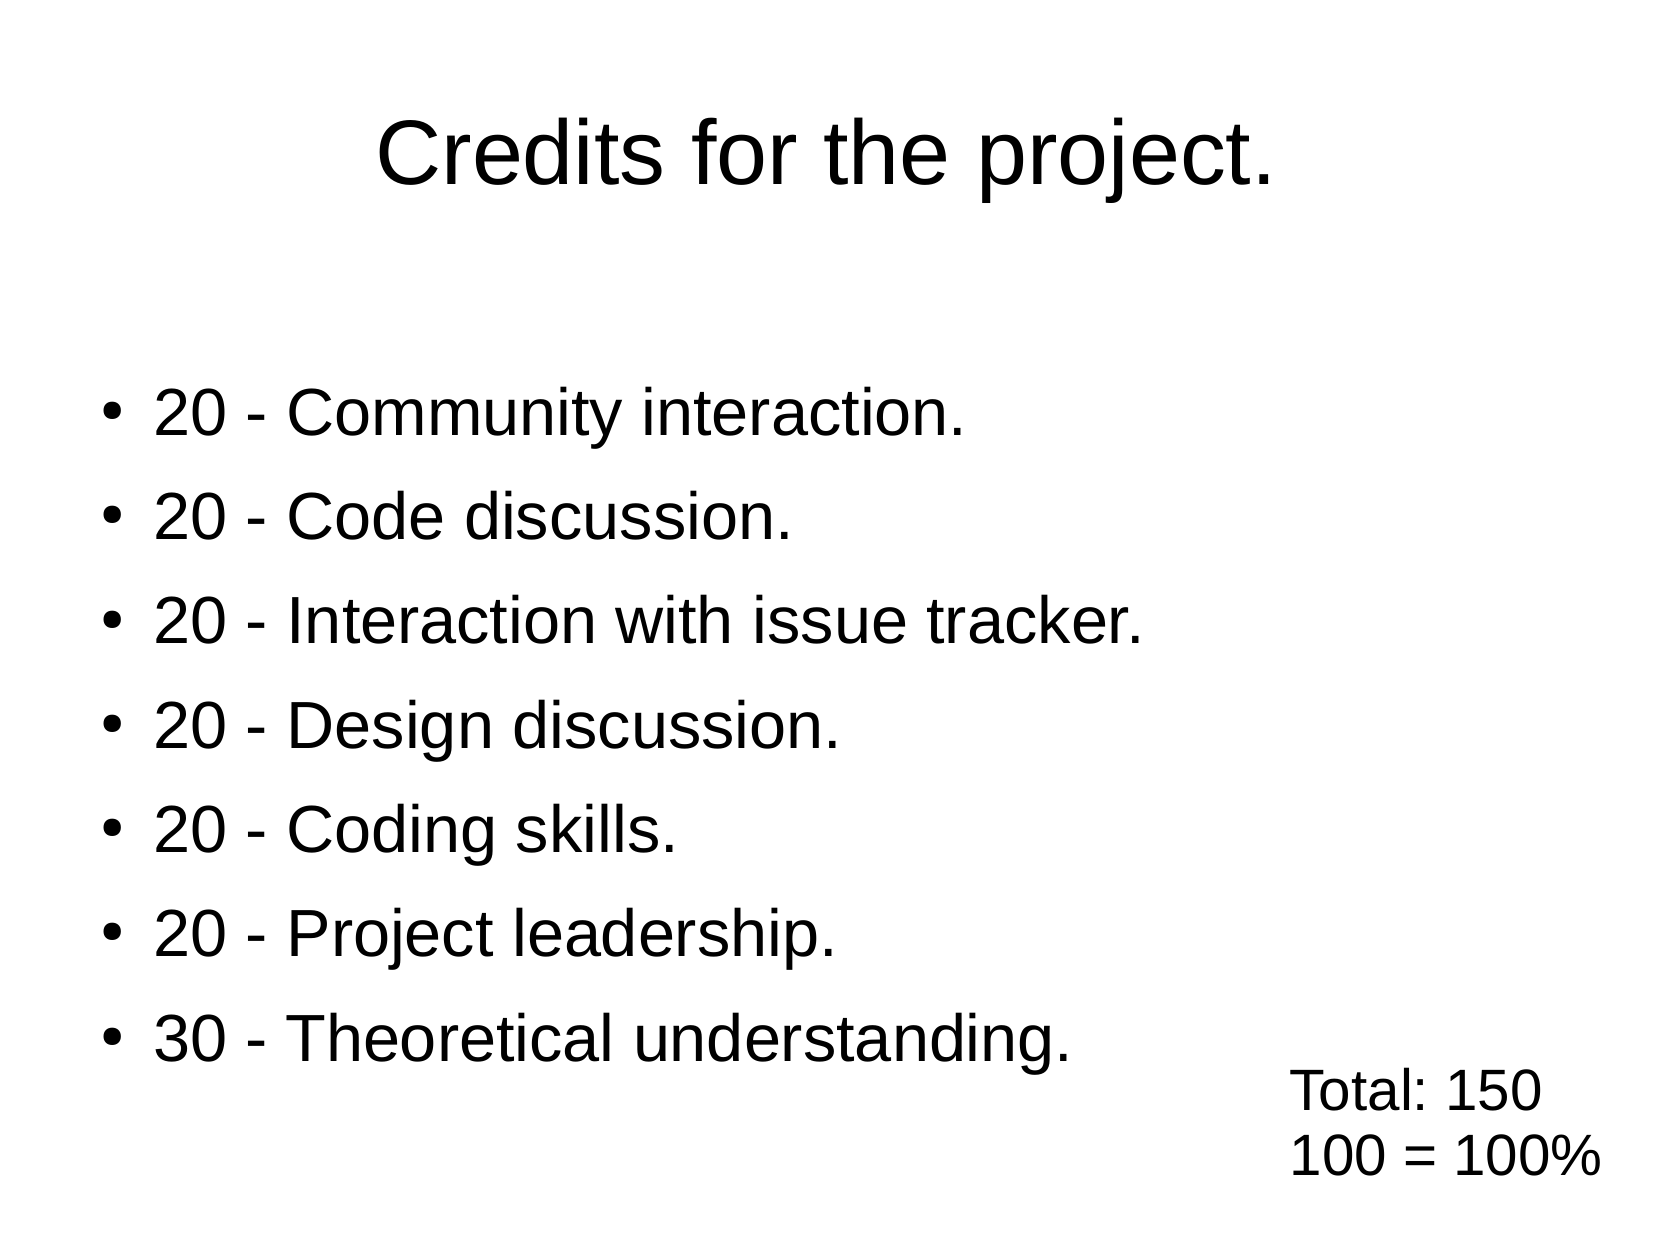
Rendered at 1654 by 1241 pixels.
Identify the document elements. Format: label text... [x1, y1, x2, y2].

text_box Total: 150 100 = 100% [1275, 1050, 1618, 1195]
title Credits for the project. [82, 49, 1571, 257]
list 20 - Community interaction. 20 - Code discussion. 20 - Interaction with issue tracker. 20 - Design discussion. 20 - Coding skills. 20 - Project leadership. 30 - Theoretical understanding. [82, 375, 1571, 1094]
